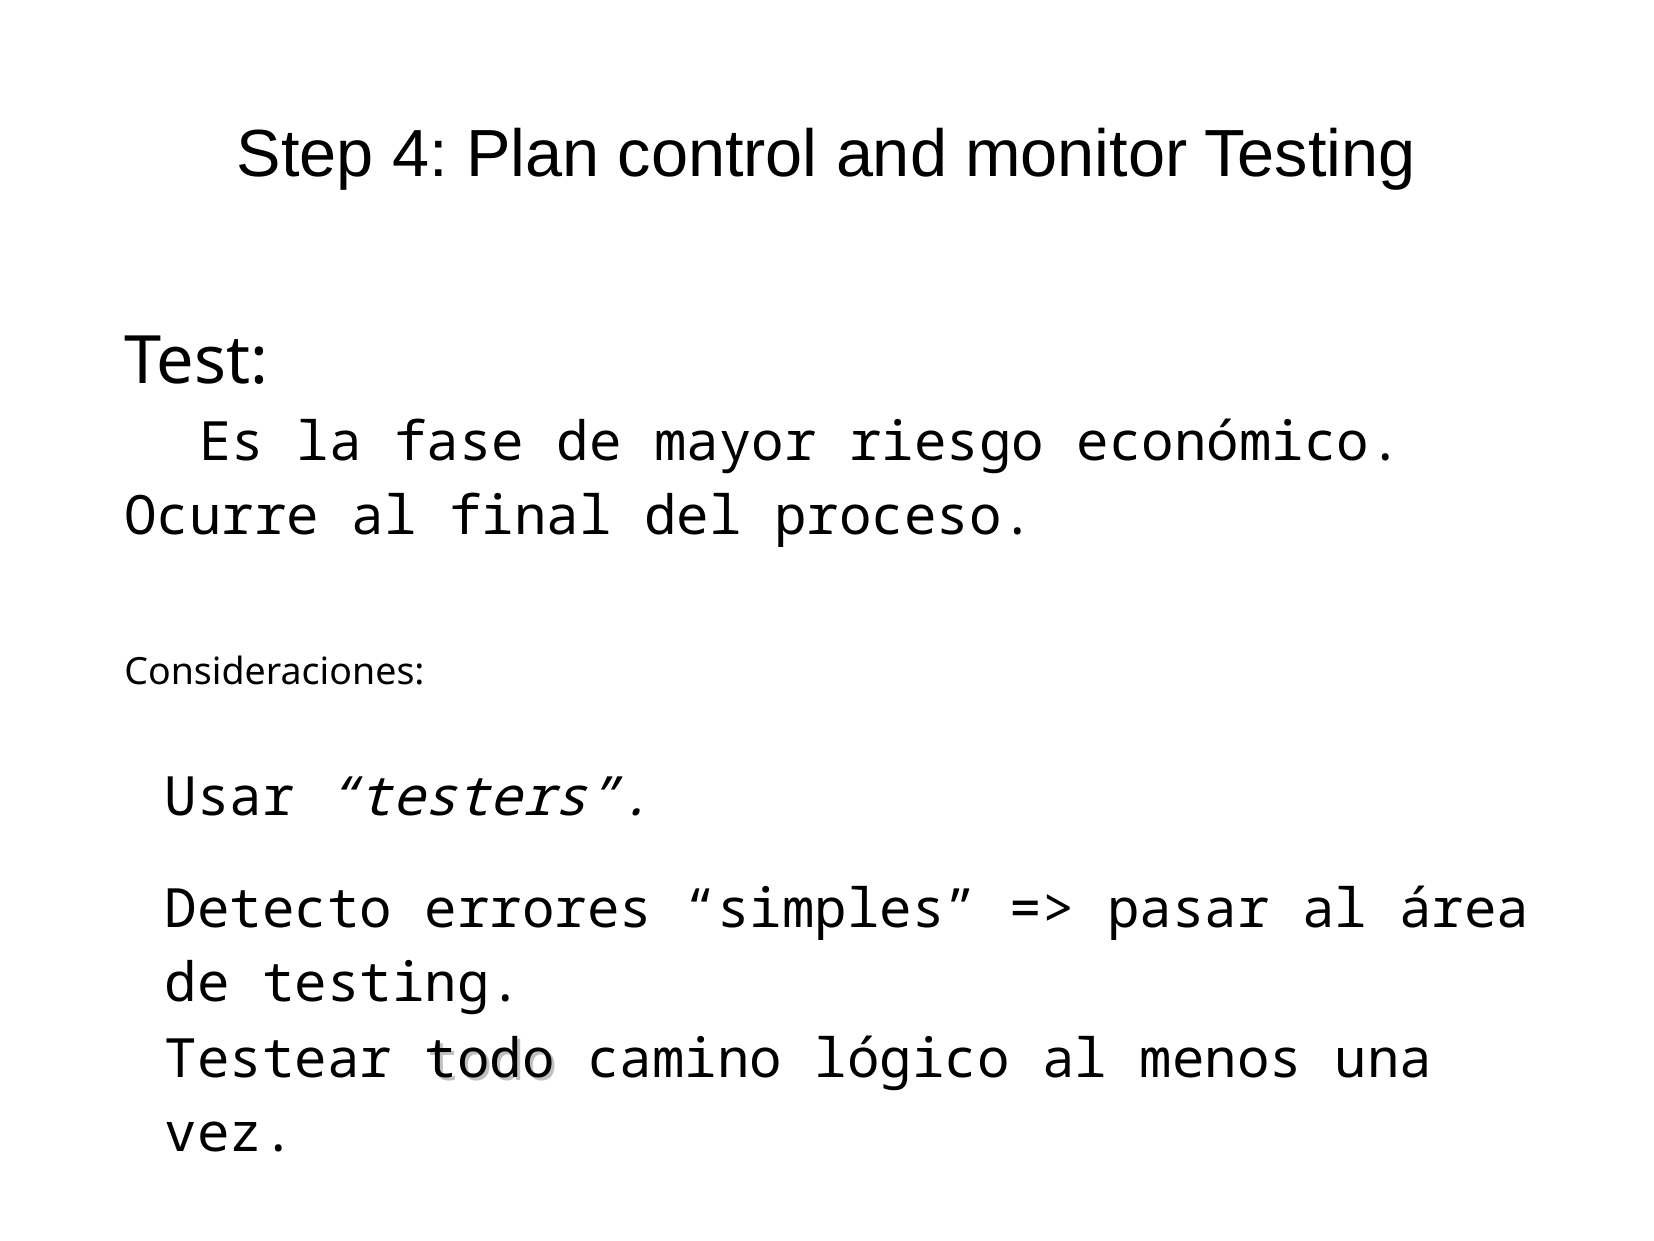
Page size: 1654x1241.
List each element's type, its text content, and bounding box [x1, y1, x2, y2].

text_box Detecto errores “simples” => pasar al área de testing. [75, 862, 1576, 1013]
text_box Usar “testers”. [75, 750, 1576, 828]
title Step 4: Plan control and monitor Testing [82, 56, 1571, 250]
text_box Consideraciones: [109, 637, 1576, 743]
subtitle Test: Es la fase de mayor riesgo económico. Ocurre al final del proceso. [124, 300, 1576, 563]
text_box Testear todo camino lógico al menos una vez. [75, 1013, 1570, 1203]
